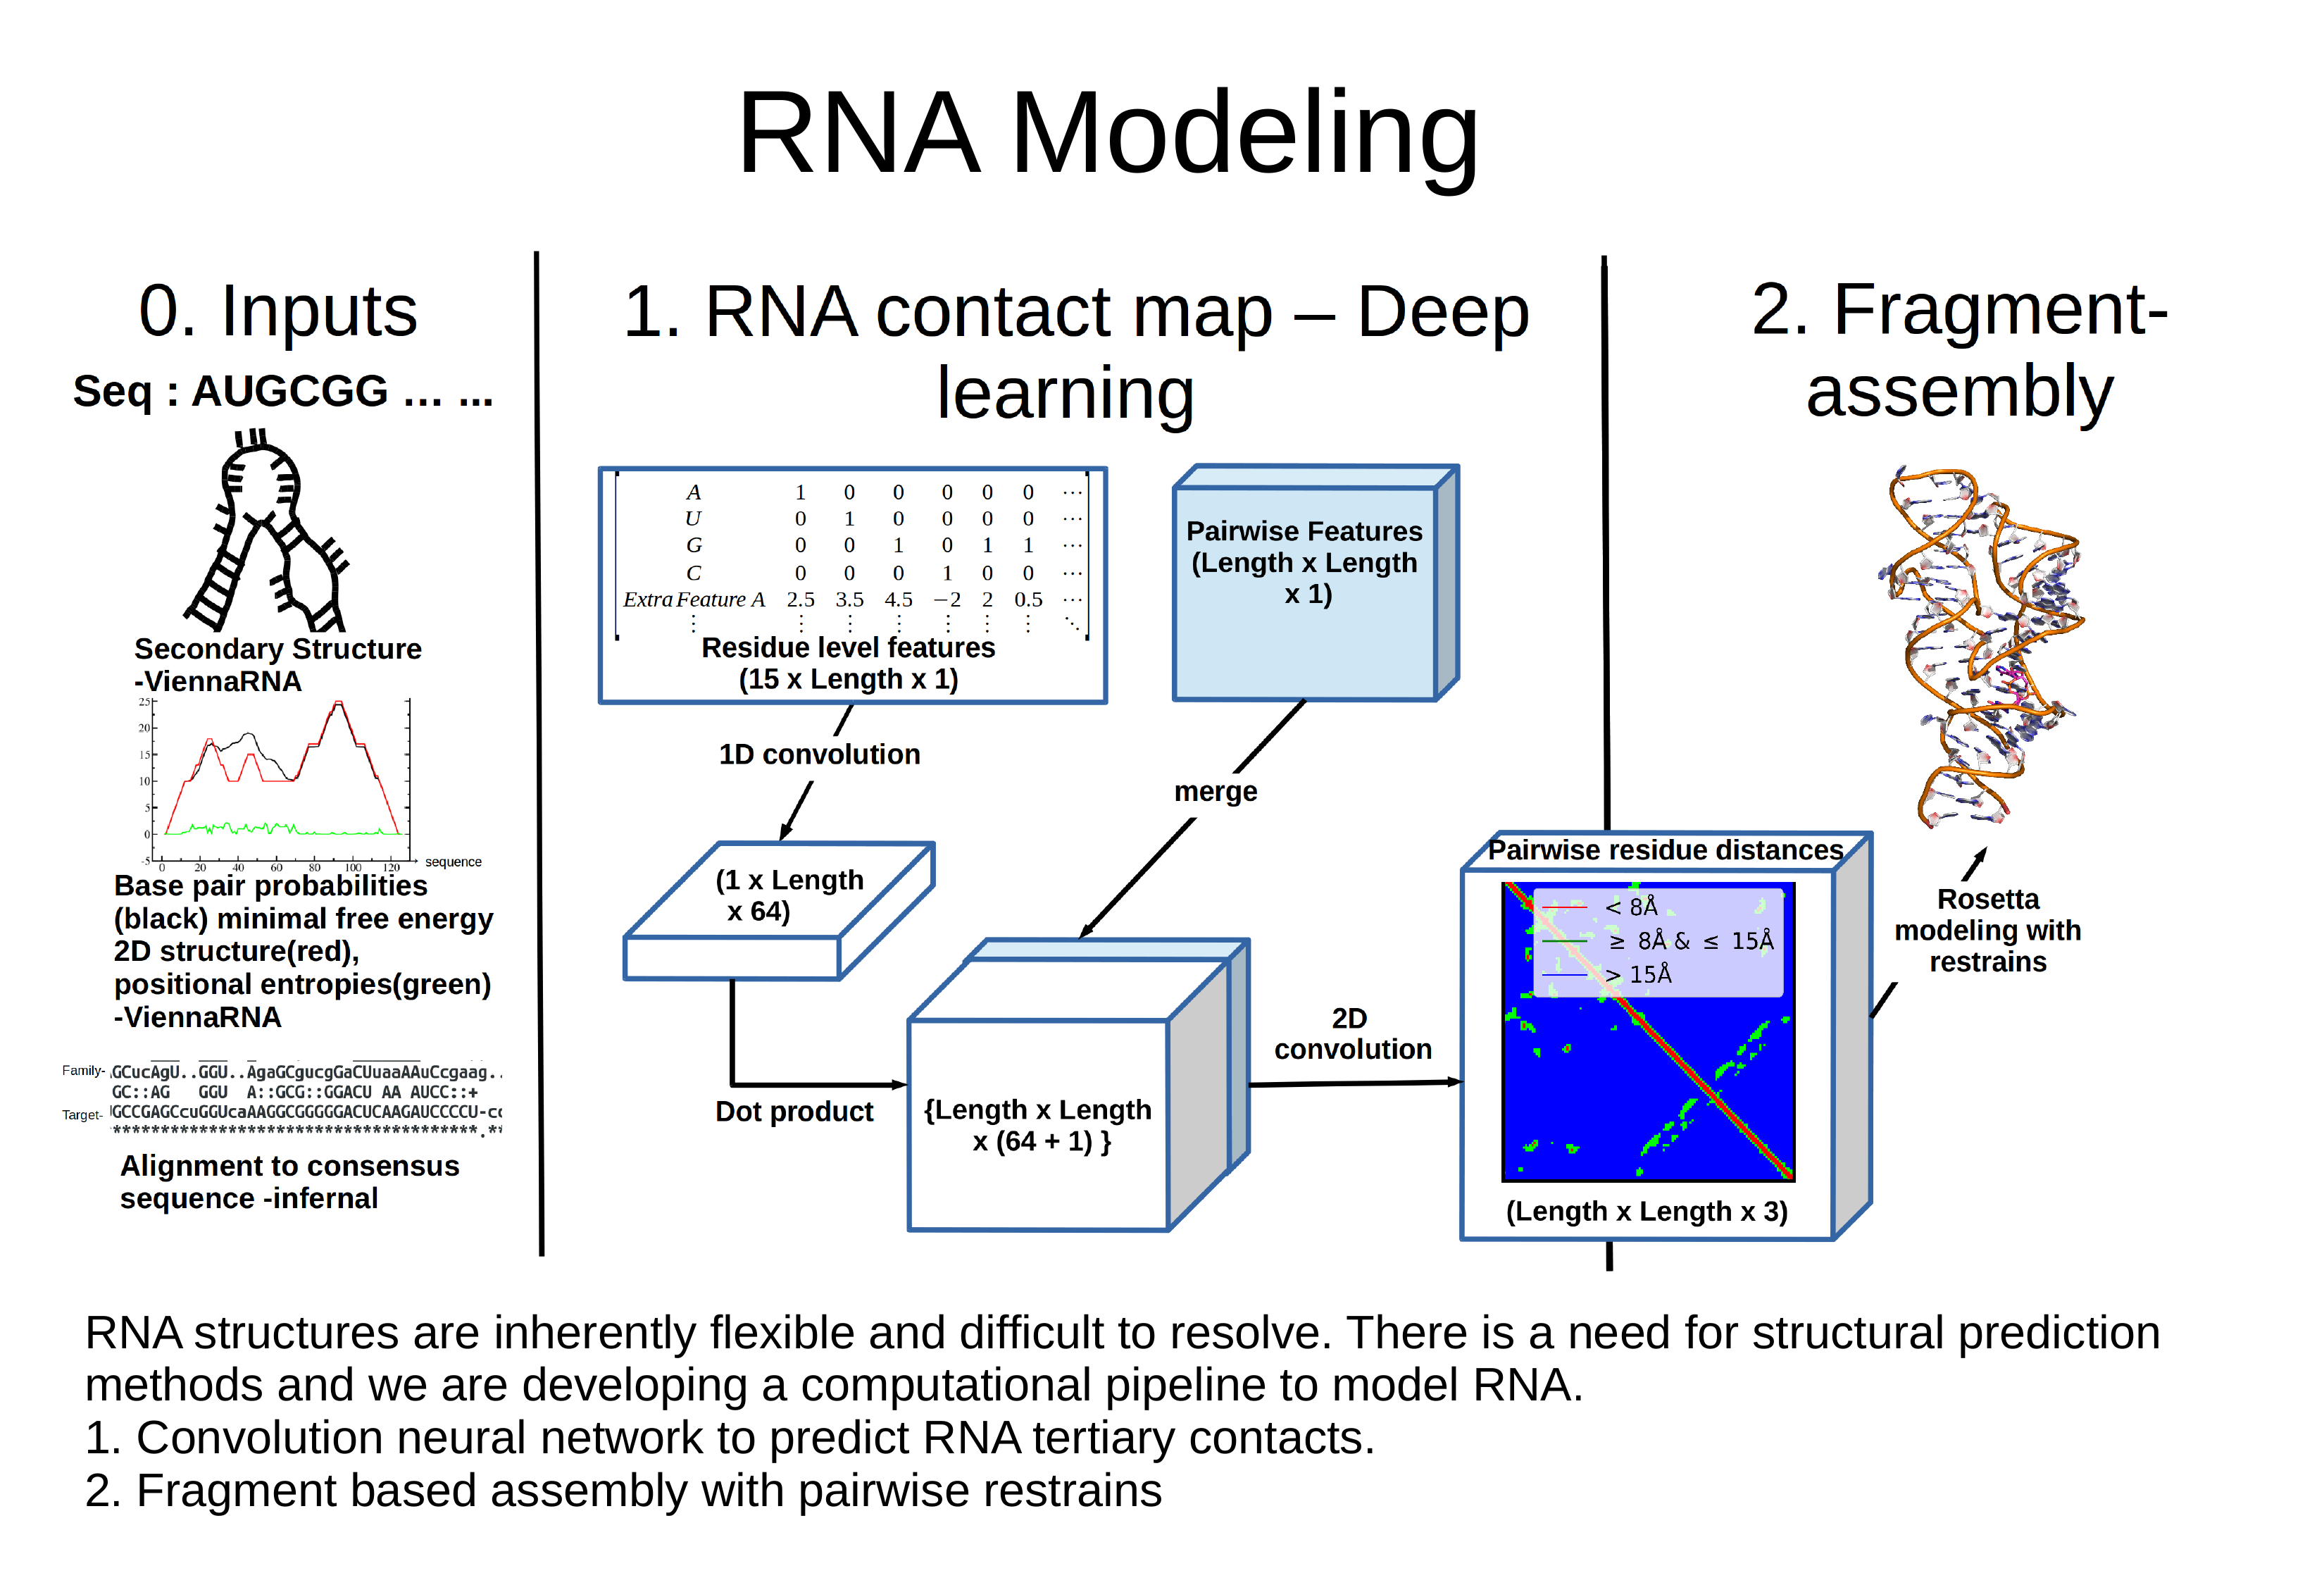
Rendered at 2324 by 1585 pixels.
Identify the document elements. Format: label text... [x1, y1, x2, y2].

subtitle RNA structures are inherently flexible and difficult to resolve. There is a need for structural prediction methods and we are developing a computational pipeline to model RNA. 1. Convolution neural network to predict RNA tertiary contacts. 2. Fragment based assembly with pairwise restrains [85, 1300, 2219, 1522]
title RNA Modeling [63, 0, 2156, 225]
picture [4, 225, 2324, 1282]
